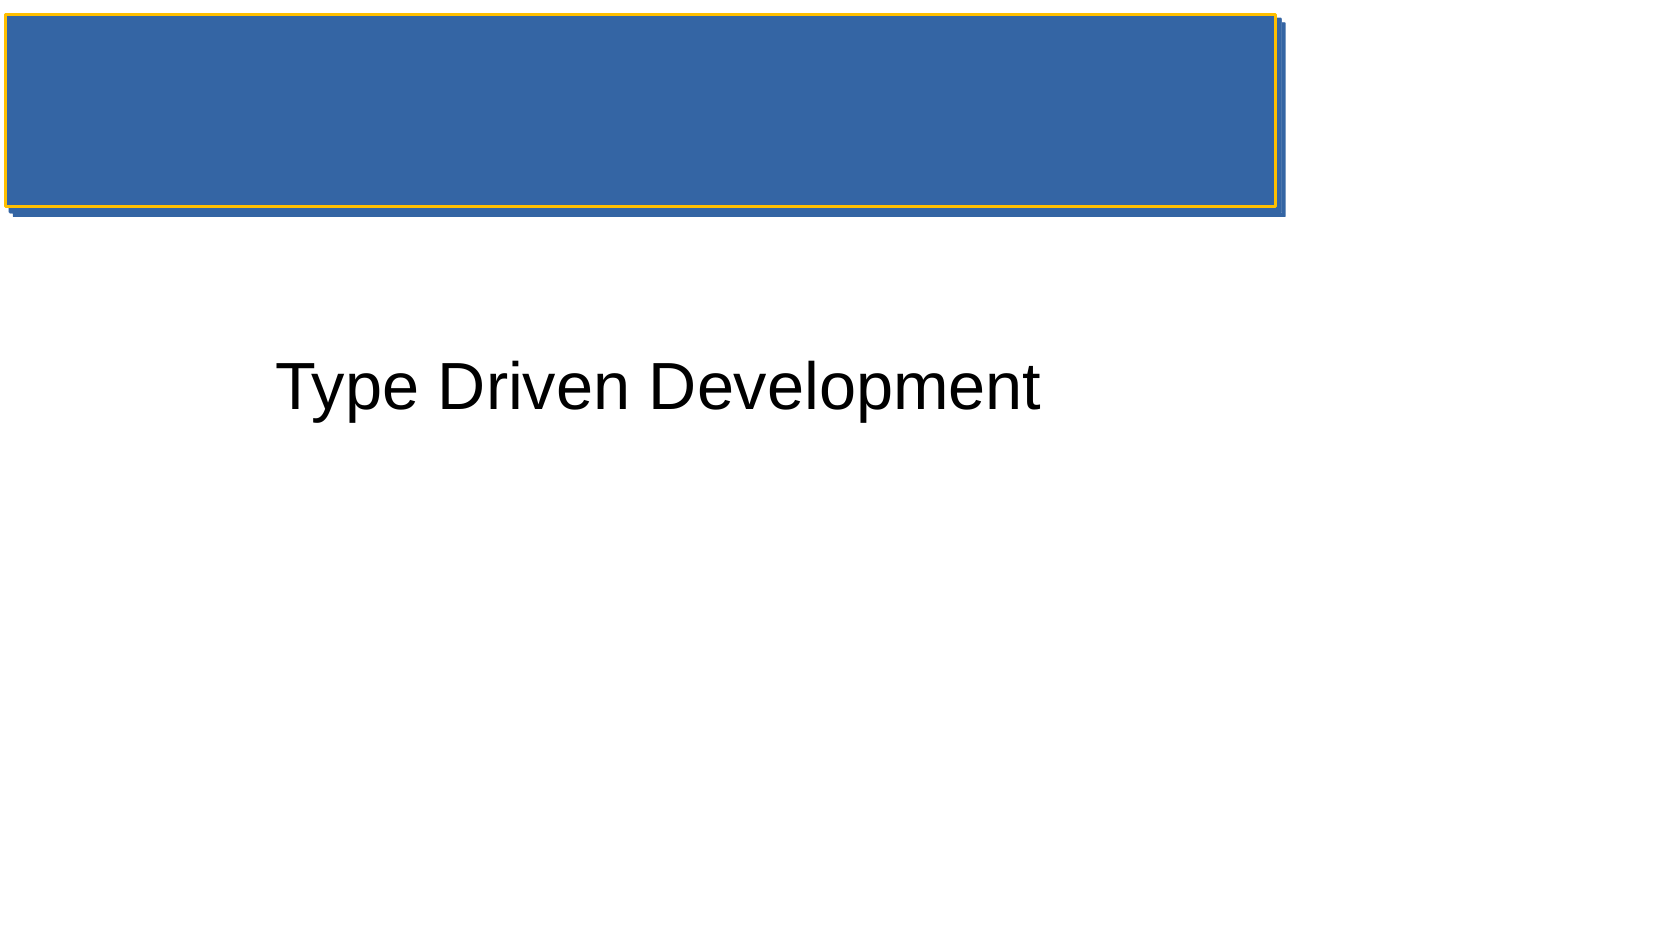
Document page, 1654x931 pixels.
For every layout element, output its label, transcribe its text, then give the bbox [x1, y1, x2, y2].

subtitle Type Driven Development [82, 44, 1235, 729]
